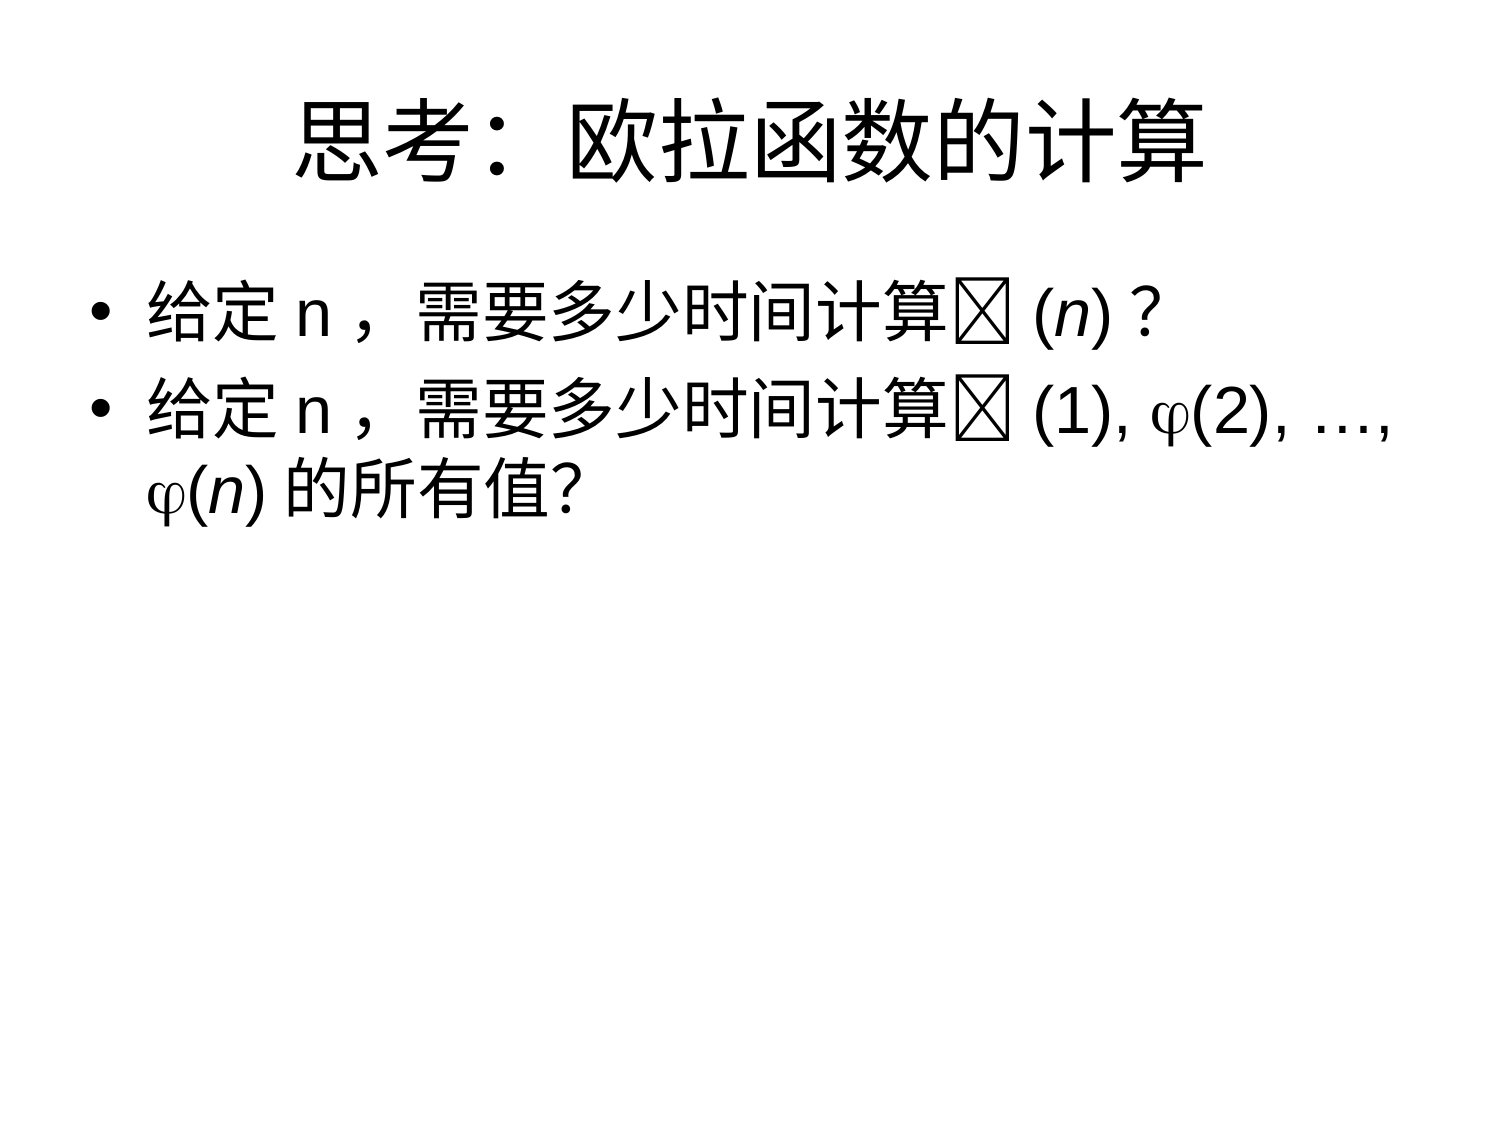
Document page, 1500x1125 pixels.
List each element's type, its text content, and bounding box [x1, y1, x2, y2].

list 给定n，需要多少时间计算(n)？ 给定n，需要多少时间计算(1), (2), …, (n)的所有值？ [75, 262, 1426, 1006]
title 思考：欧拉函数的计算 [75, 45, 1426, 233]
